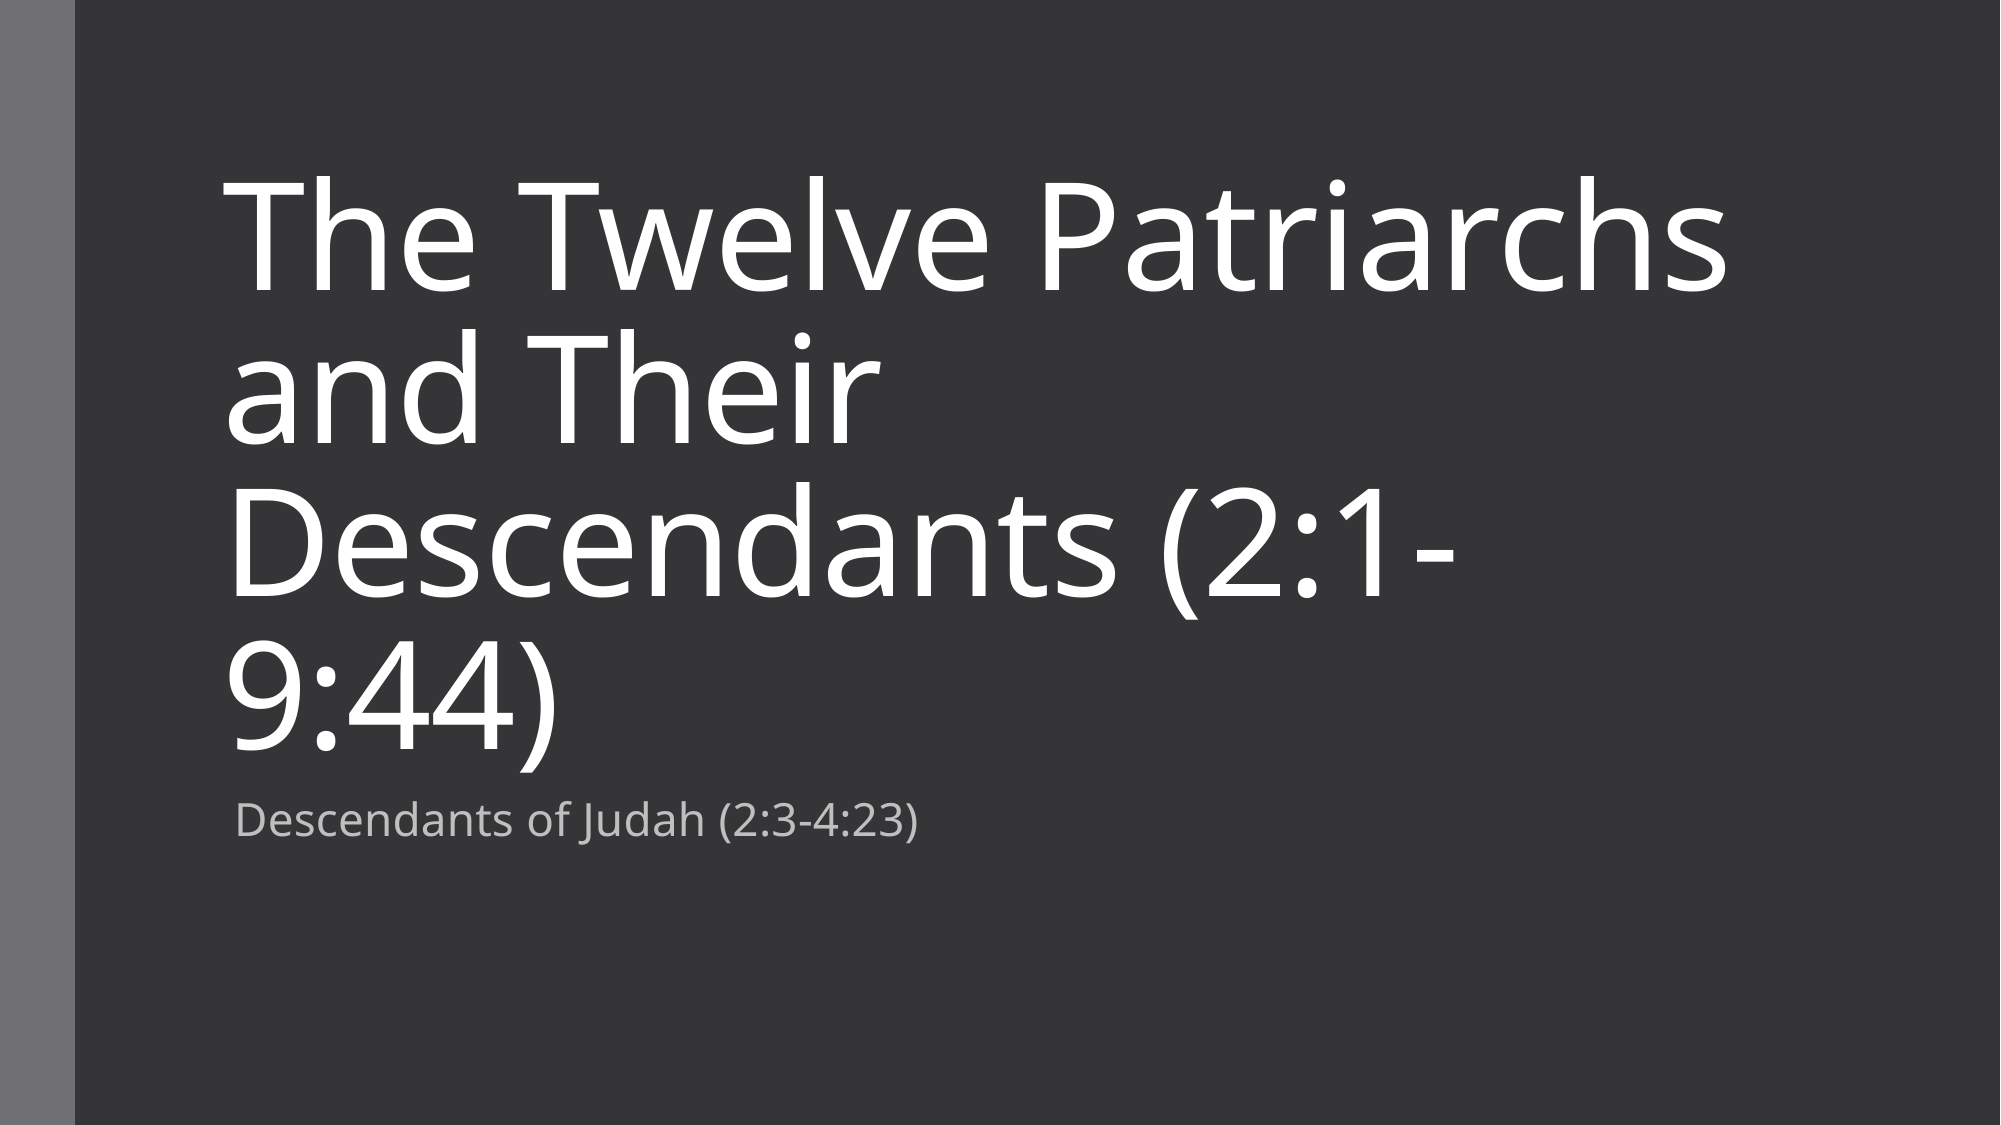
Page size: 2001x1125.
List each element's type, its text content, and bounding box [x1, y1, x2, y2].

subtitle Descendants of Judah (2:3-4:23) [206, 787, 1752, 1066]
title The Twelve Patriarchs and Their Descendants (2:1-9:44) [206, 124, 1752, 787]
